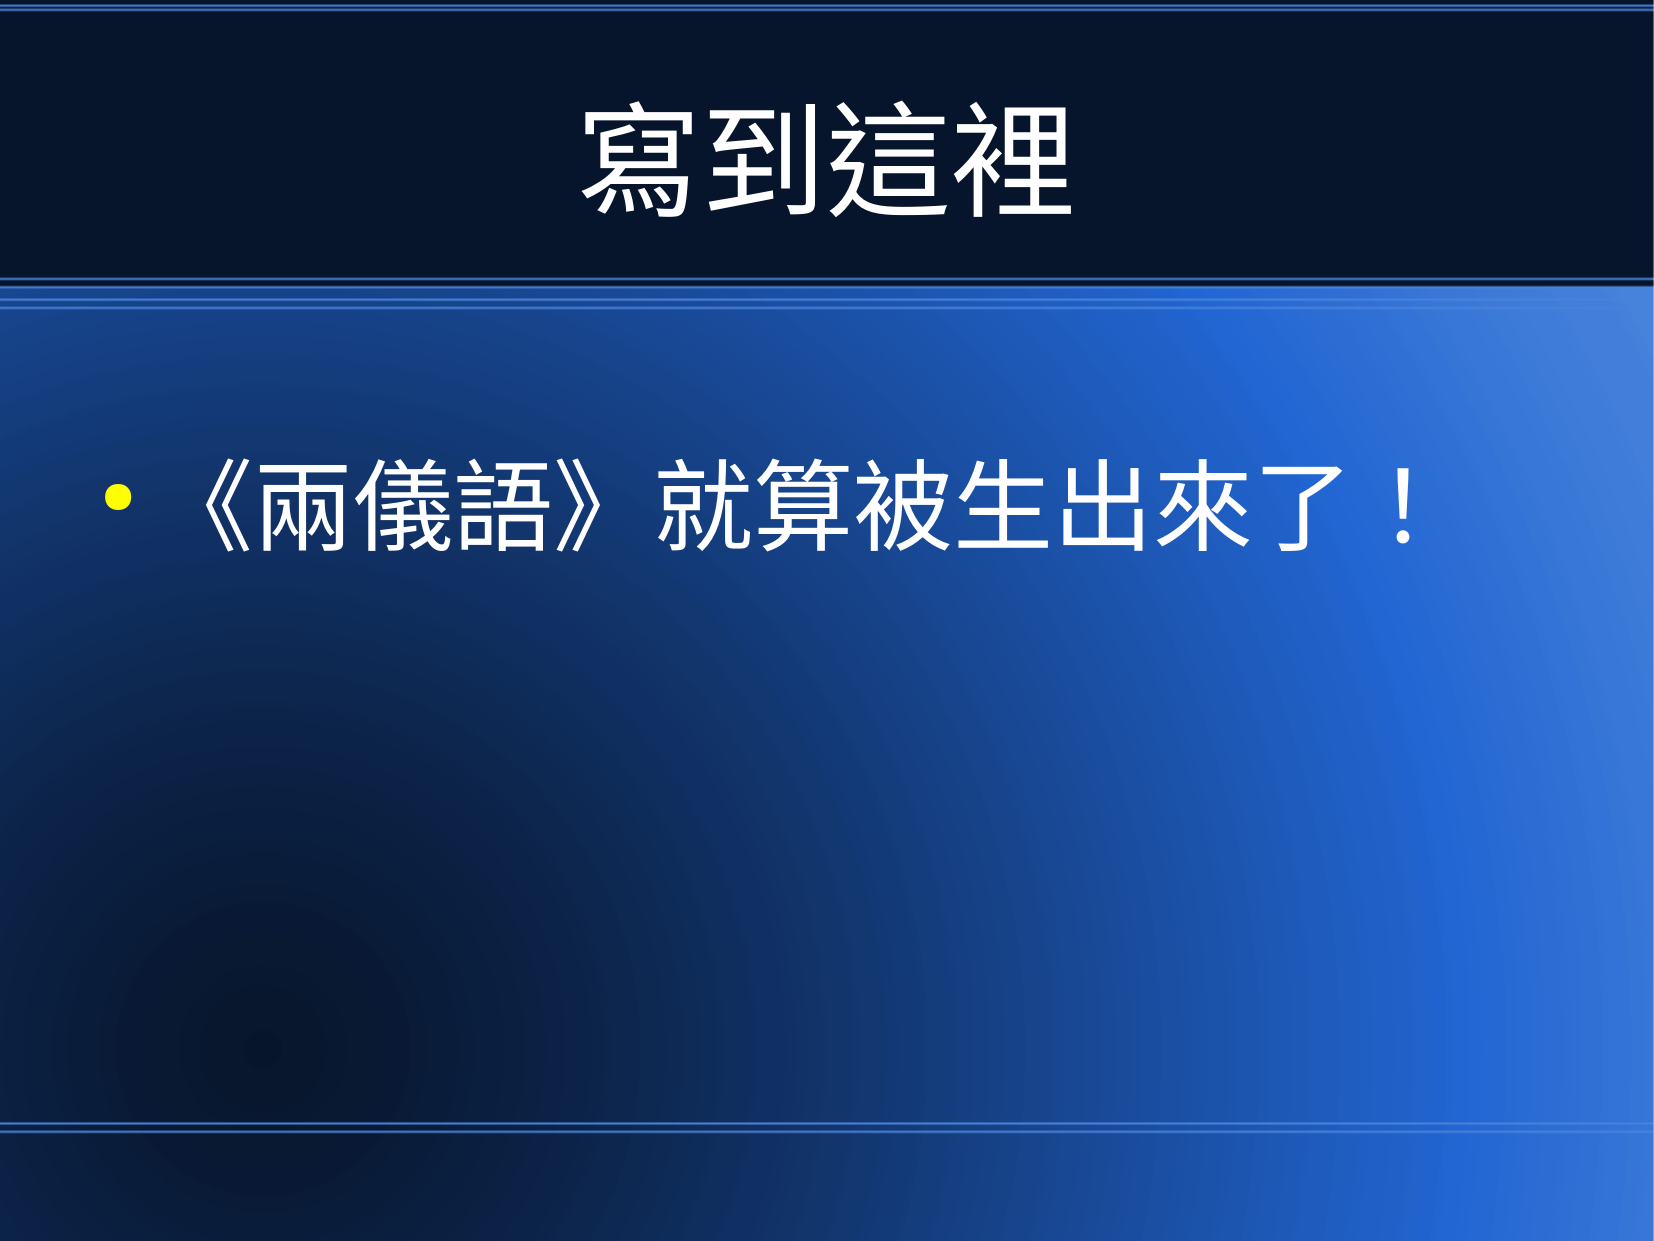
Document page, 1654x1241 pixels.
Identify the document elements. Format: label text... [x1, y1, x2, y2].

list 《兩儀語》就算被生出來了！ [82, 355, 1571, 1241]
title 寫到這裡 [82, 49, 1571, 257]
picture [0, 0, 1654, 1241]
